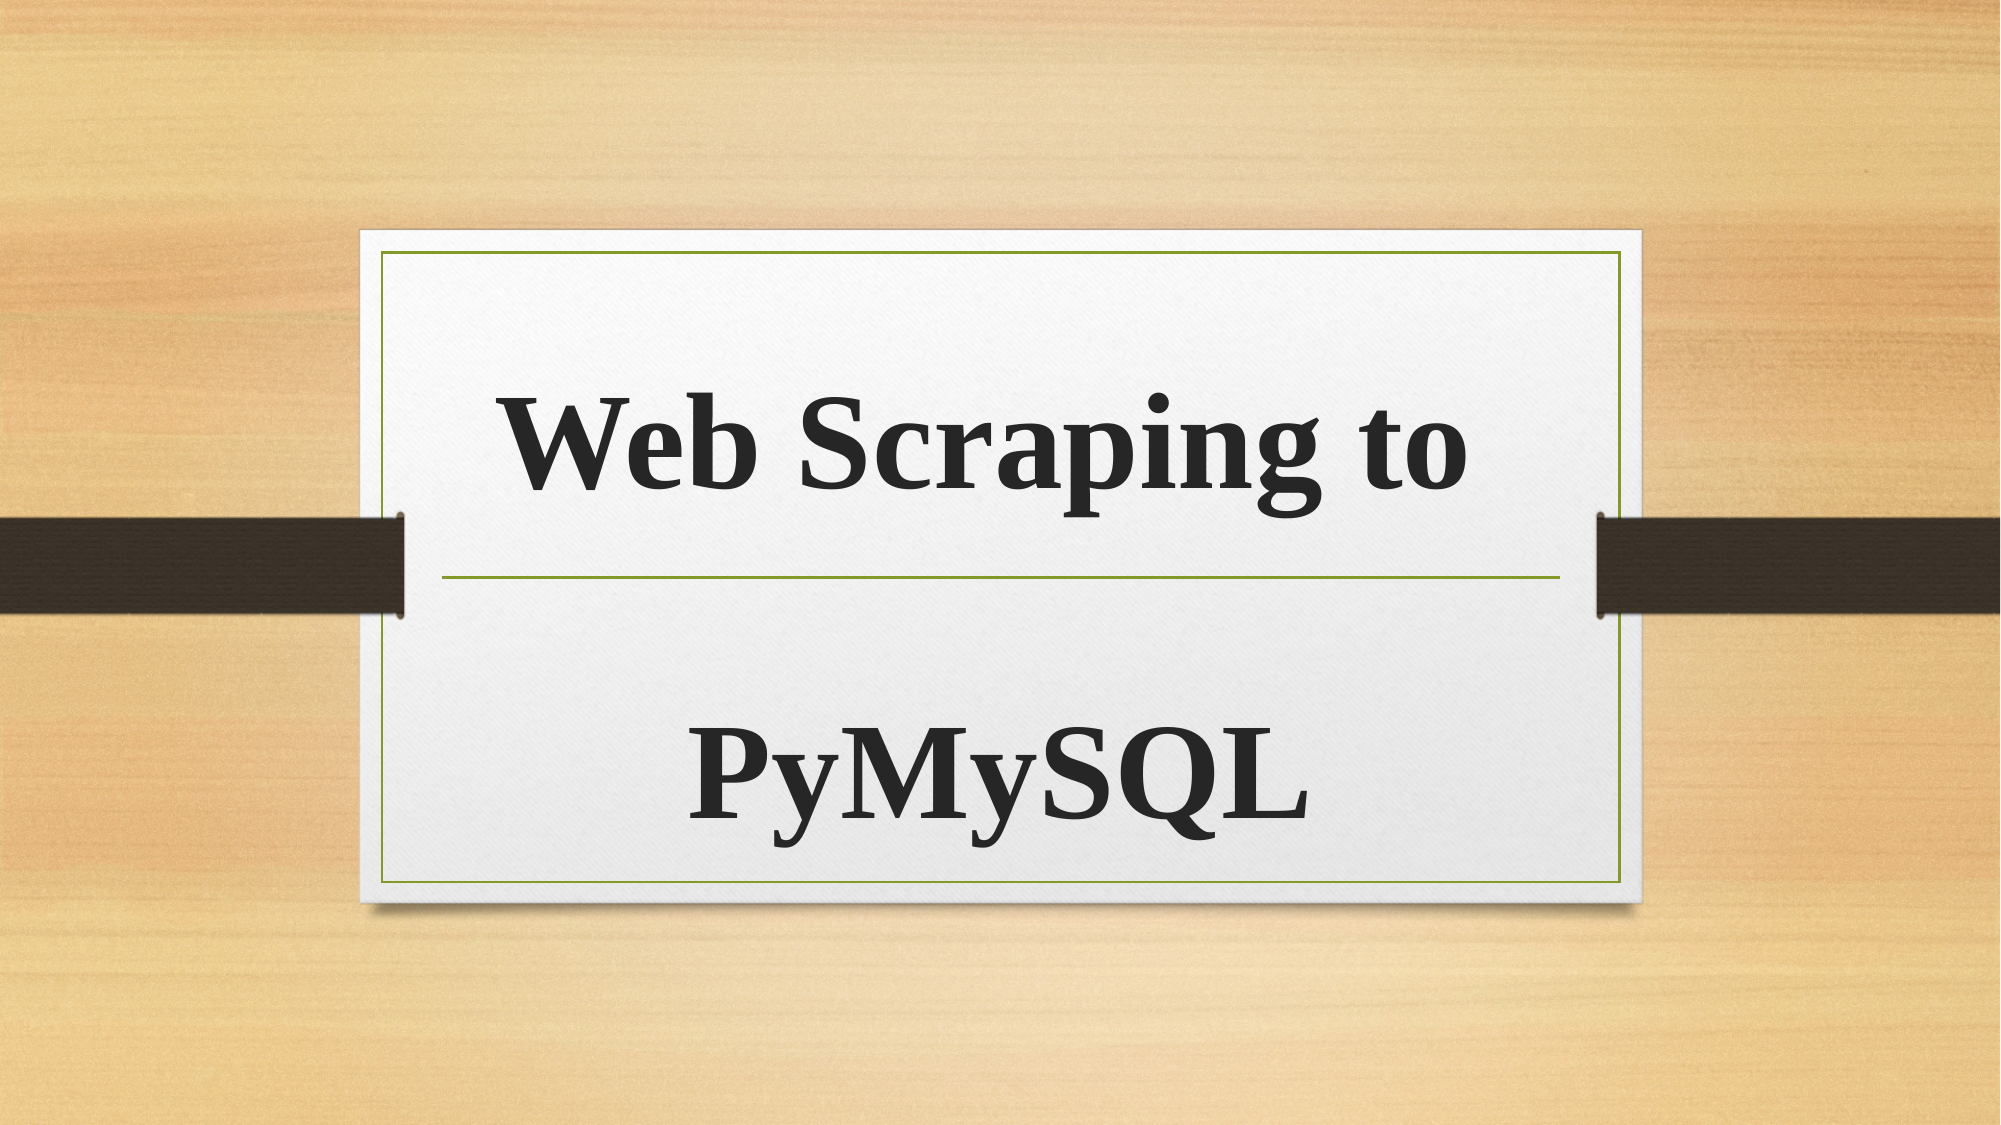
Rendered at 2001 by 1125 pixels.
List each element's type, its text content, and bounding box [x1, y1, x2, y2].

title Web Scraping to PyMySQL [441, 306, 1560, 854]
